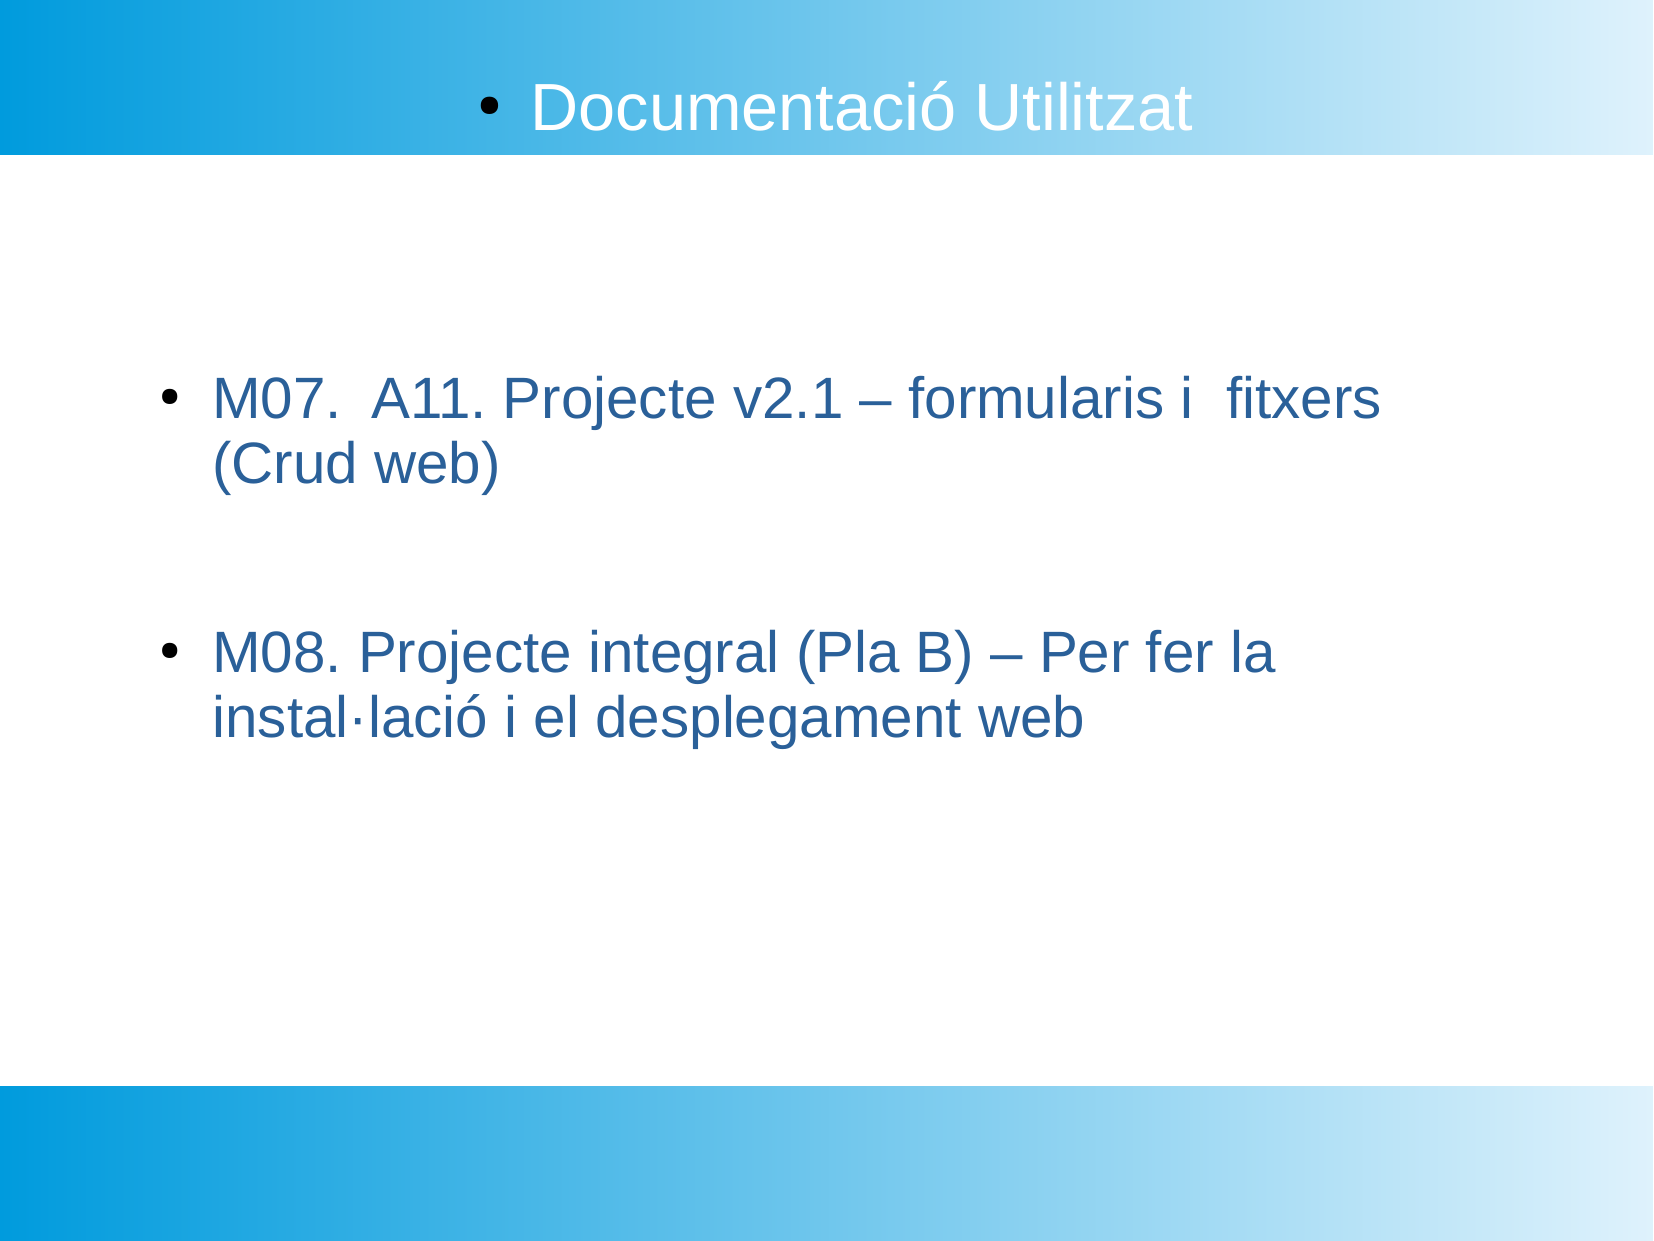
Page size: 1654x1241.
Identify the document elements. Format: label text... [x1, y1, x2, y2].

title Documentació Utilitzat [82, 49, 1571, 155]
list M07. A11. Projecte v2.1 – formularis i fitxers (Crud web) M08. Projecte integral (Pla B) – Per fer la instal·lació i el desplegament web [141, 366, 1536, 768]
